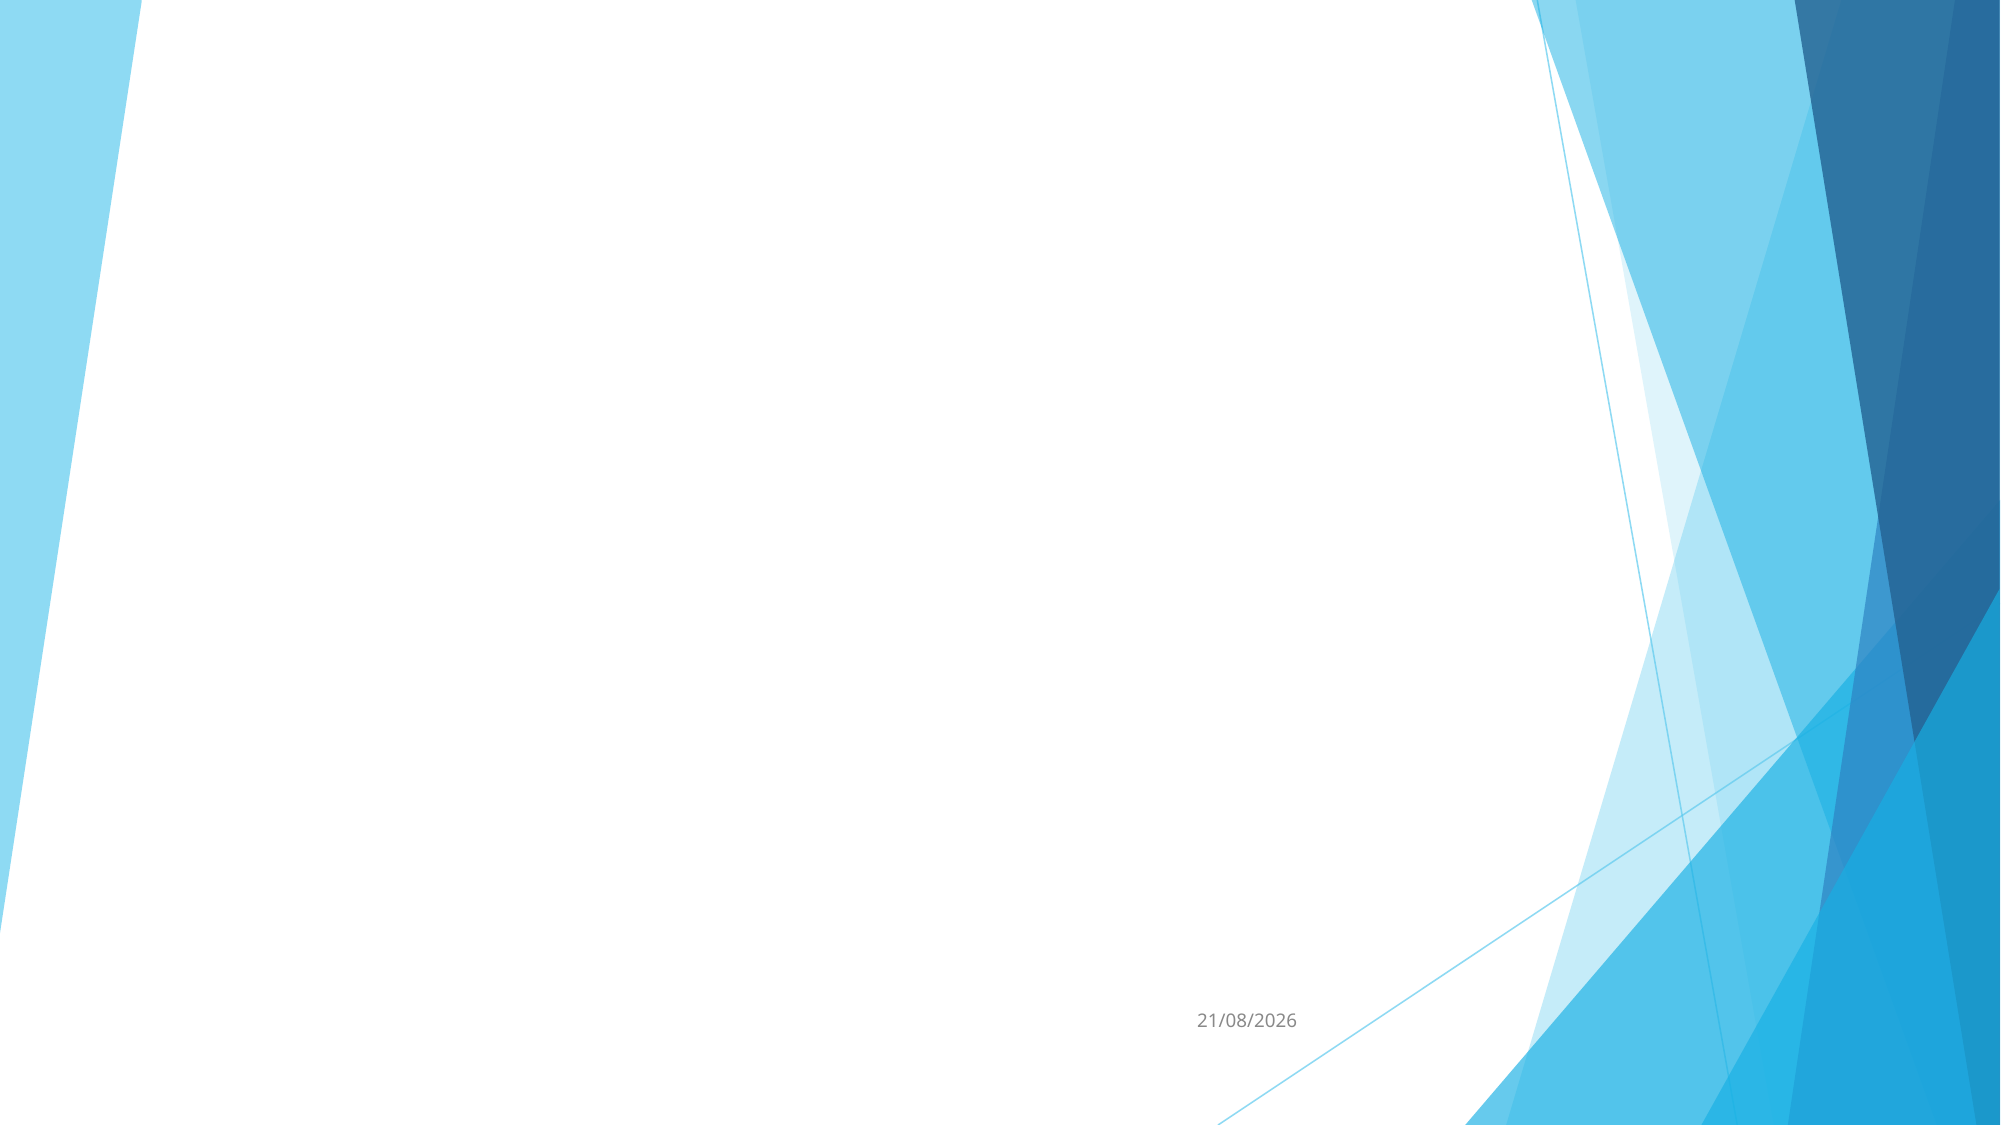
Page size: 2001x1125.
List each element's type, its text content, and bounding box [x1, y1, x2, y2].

text_box 27/11/2025 [1181, 991, 1332, 1051]
